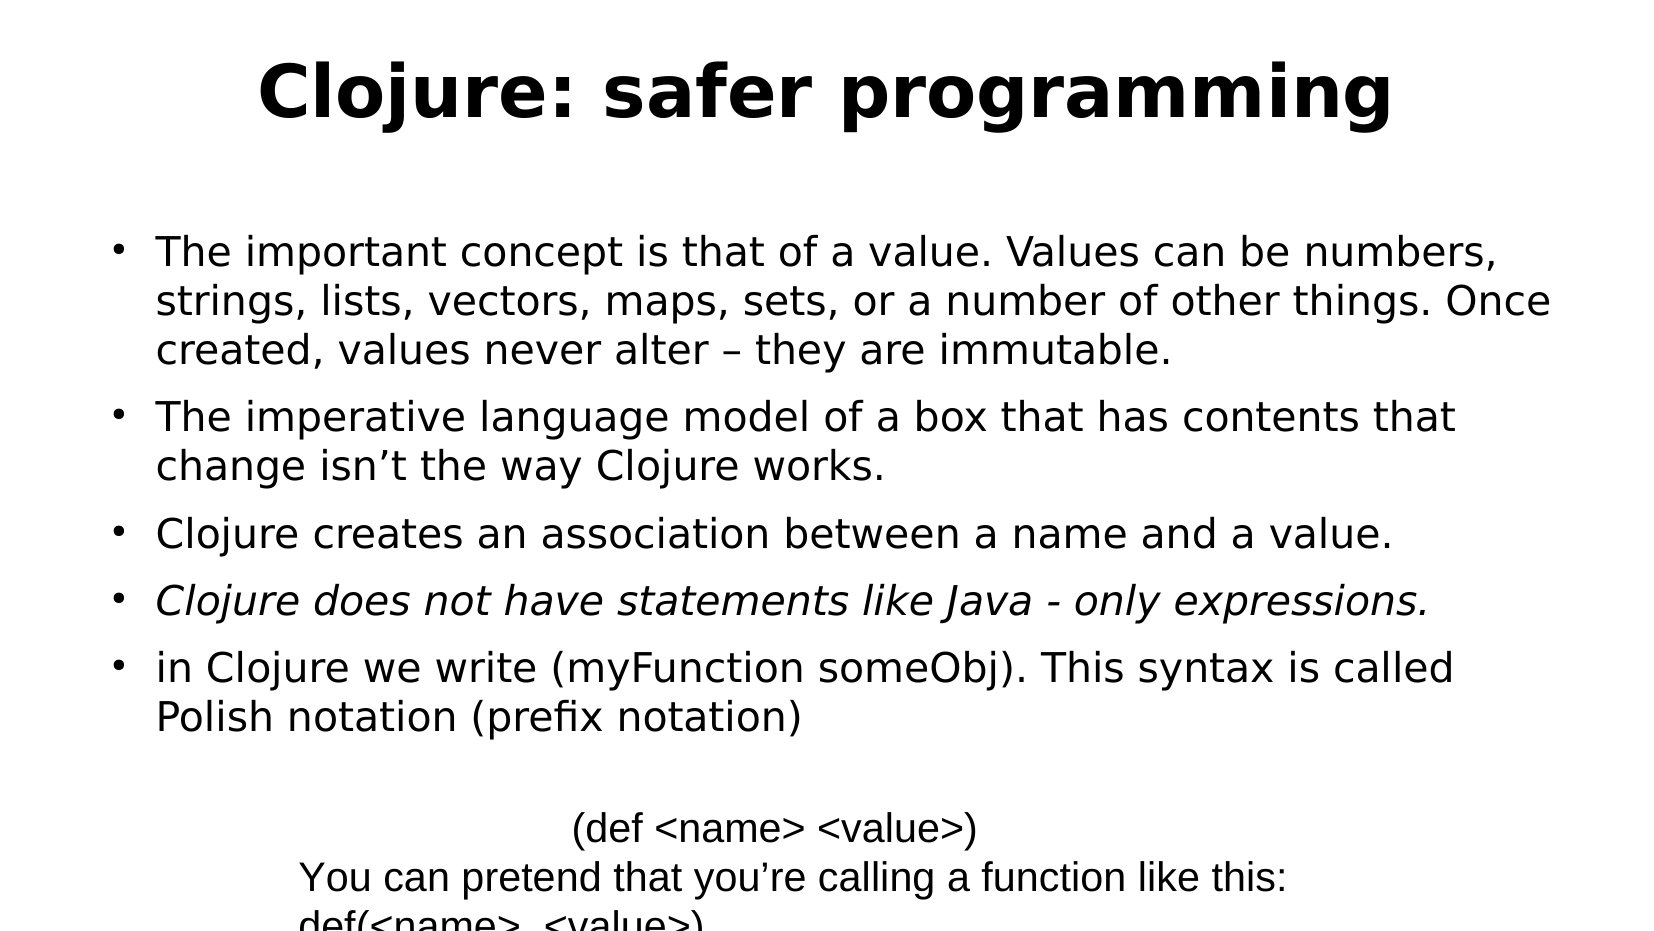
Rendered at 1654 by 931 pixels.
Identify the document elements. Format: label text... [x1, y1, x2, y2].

text_box You can pretend that you’re calling a function like this: def(<name>, <value>). [283, 842, 1303, 931]
title Clojure: safer programming [82, 37, 1571, 147]
list The important concept is that of a value. Values can be numbers, strings, lists, vectors, maps, sets, or a number of other things. Once created, values never alter – they are immutable. The imperative language model of a box that has contents that change isn’t the way Clojure works. Clojure creates an association between a name and a value. Clojure does not have statements like Java - only expressions. in Clojure we write (myFunction someObj). This syntax is called Polish notation (prefix notation) [82, 217, 1571, 758]
text_box (def <name> <value>) [162, 793, 1387, 859]
